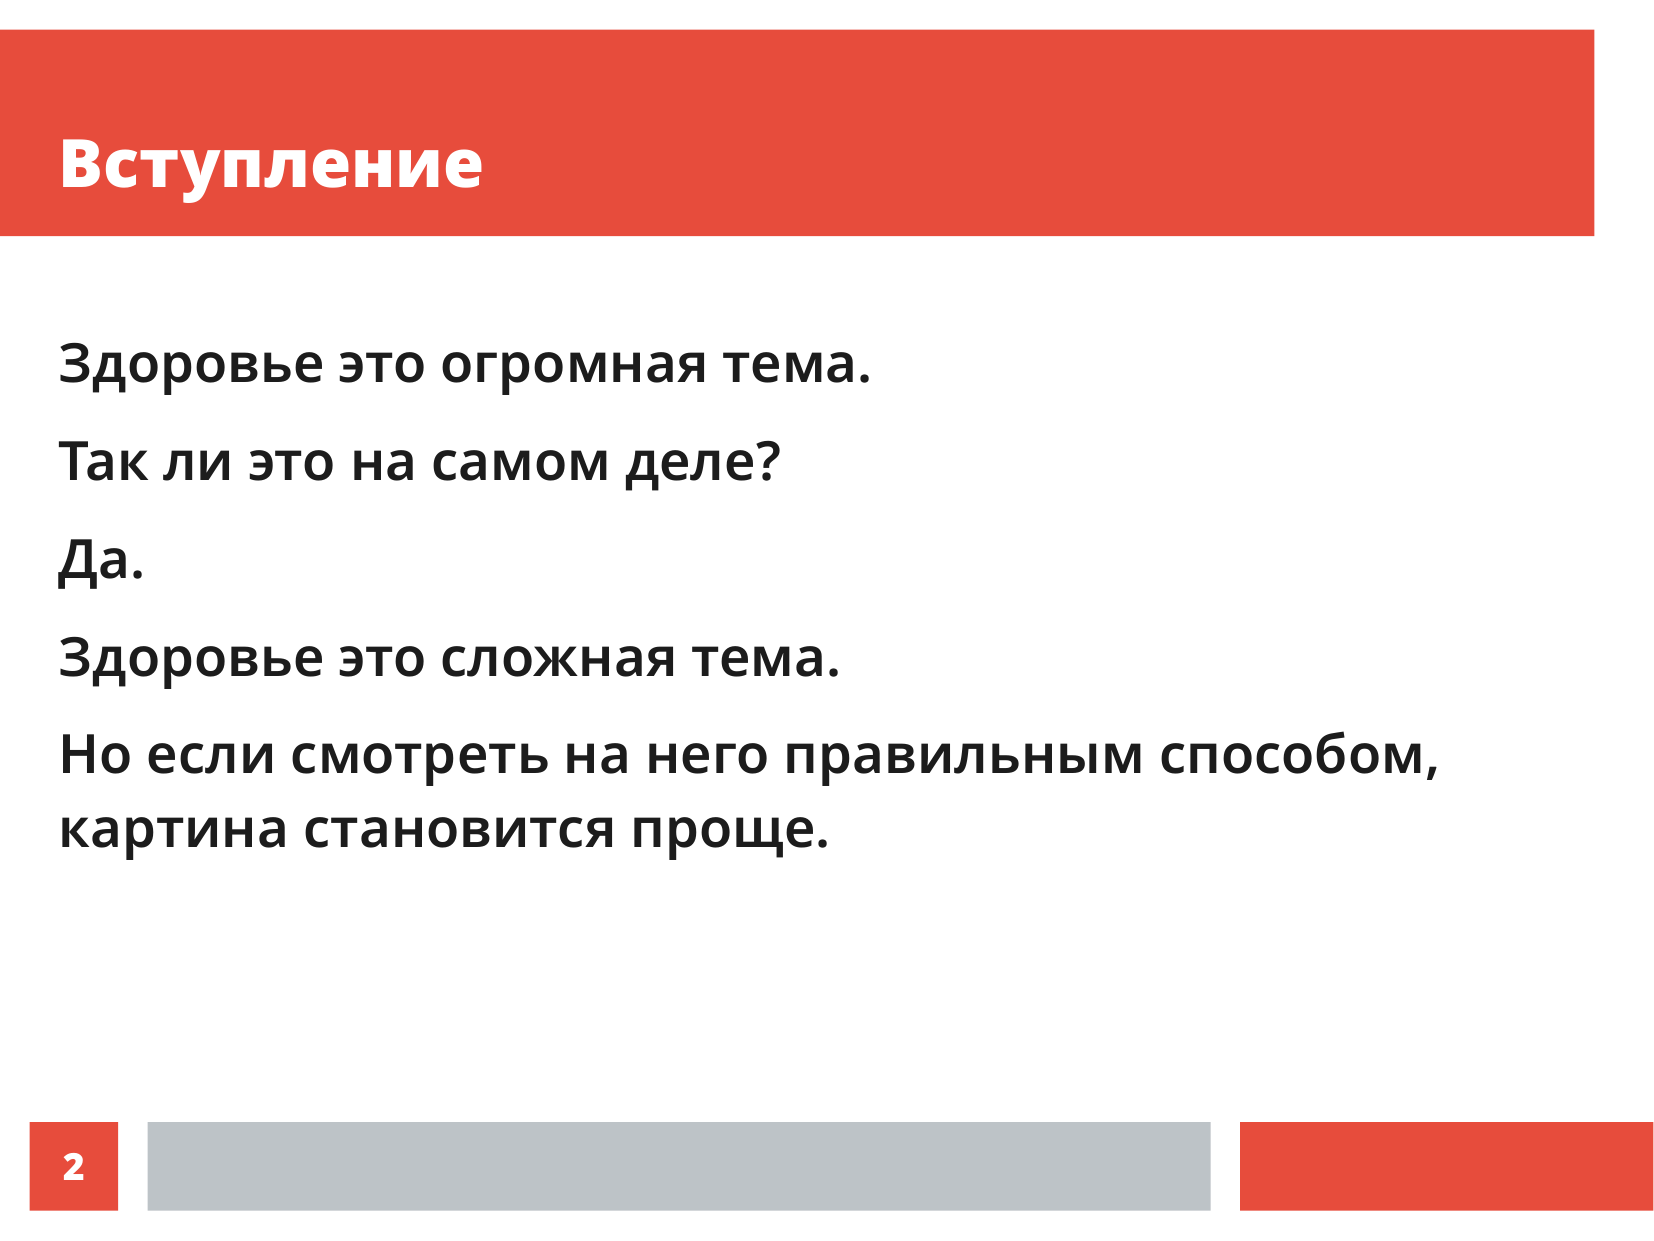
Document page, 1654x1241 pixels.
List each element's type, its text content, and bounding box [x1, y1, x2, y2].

title Вступление [59, 59, 1595, 207]
list Здоровье это огромная тема. Так ли это на самом деле? Да. Здоровье это сложная тема. Но если смотреть на него правильным способом, картина становится проще. [59, 324, 1565, 1093]
